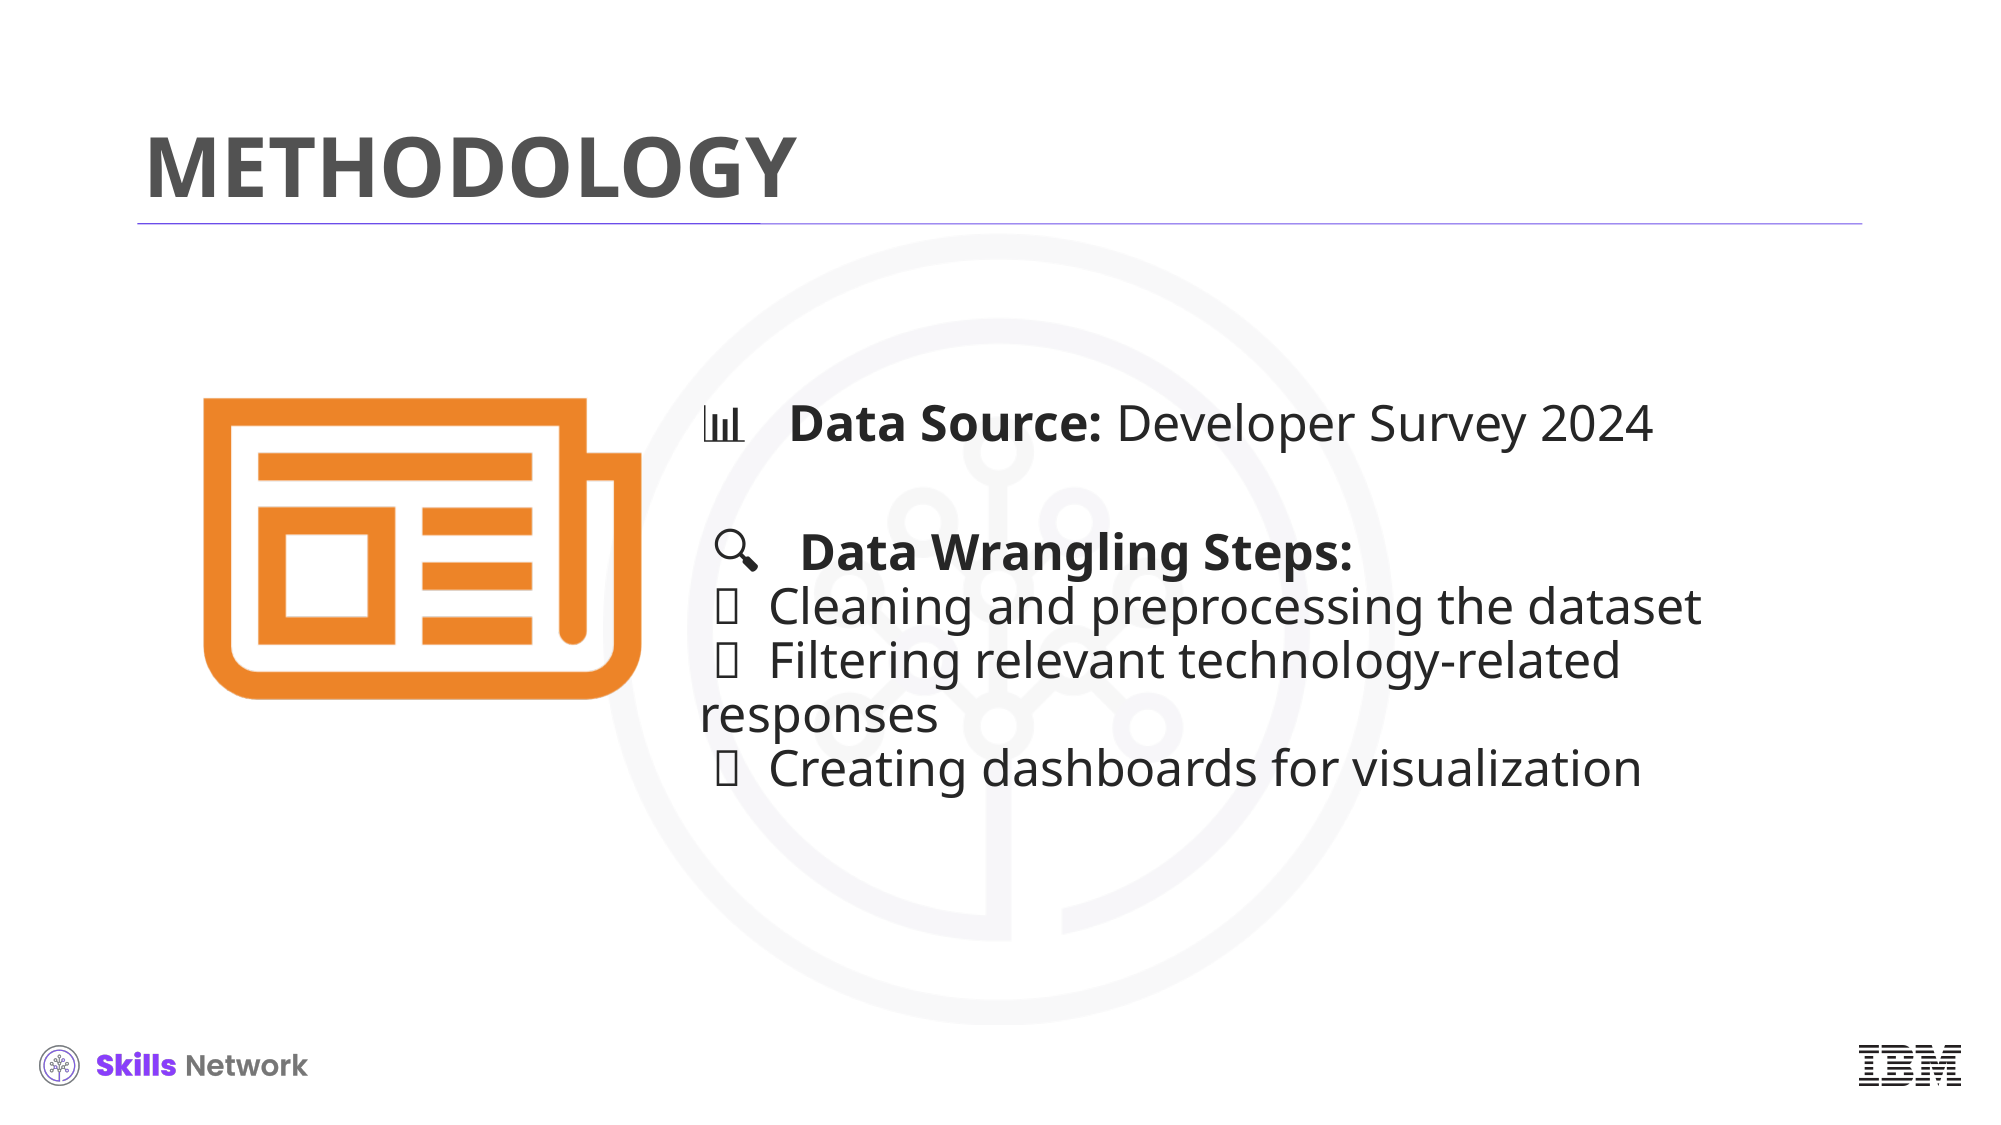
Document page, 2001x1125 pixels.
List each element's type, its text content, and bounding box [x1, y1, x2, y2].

picture [39, 1045, 308, 1086]
picture [1859, 1045, 1961, 1086]
title METHODOLOGY [128, 61, 1315, 280]
text_box 📊 Data Source: Developer Survey 2024 🔍 Data Wrangling Steps: ✅ Cleaning and preprocessing the dataset ✅ Filtering relevant technology-related responses ✅ Creating dashboards for visualization [684, 390, 1868, 914]
picture [160, 300, 685, 825]
